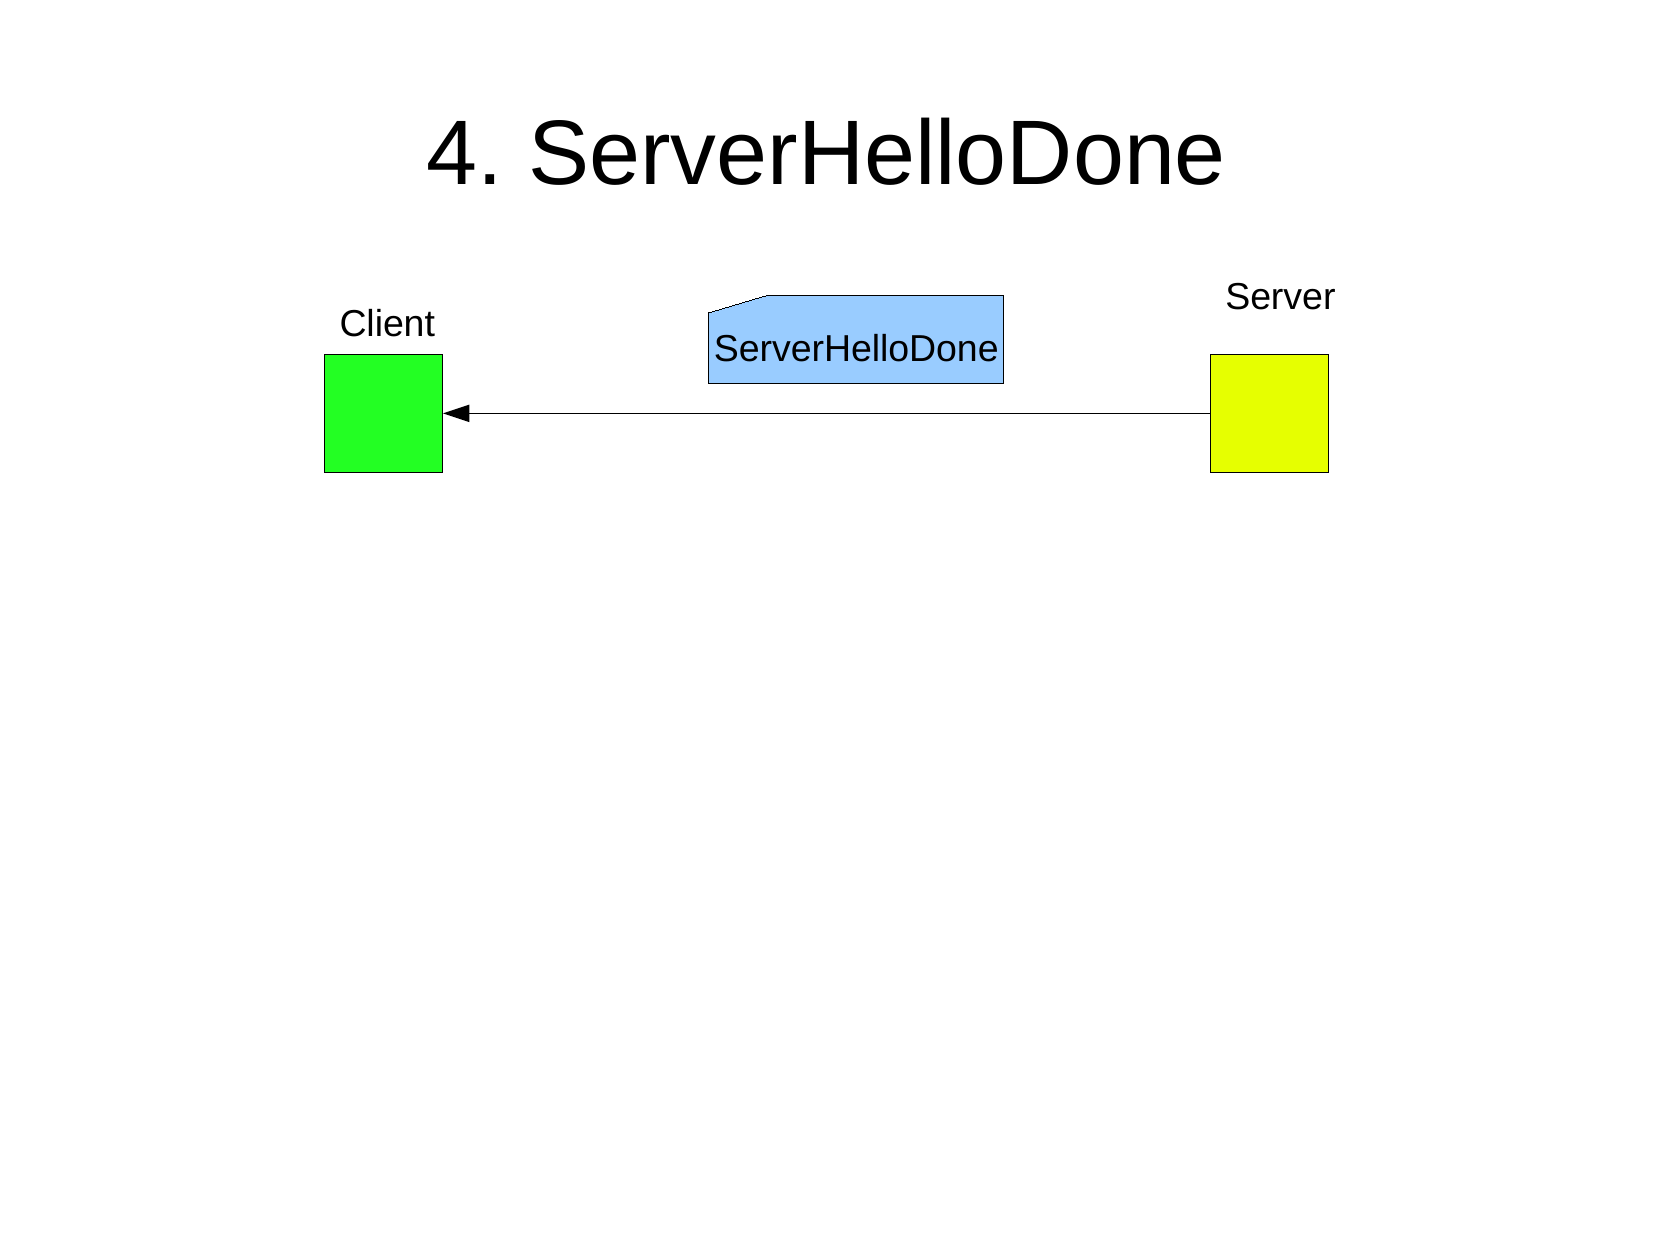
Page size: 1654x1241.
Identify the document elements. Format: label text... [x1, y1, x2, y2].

title 4. ServerHelloDone [82, 49, 1571, 257]
text_box ServerHelloDone [708, 295, 1004, 384]
text_box Server [1210, 267, 1359, 325]
text_box [1210, 354, 1329, 473]
text_box Client [324, 295, 449, 353]
text_box [324, 354, 443, 473]
